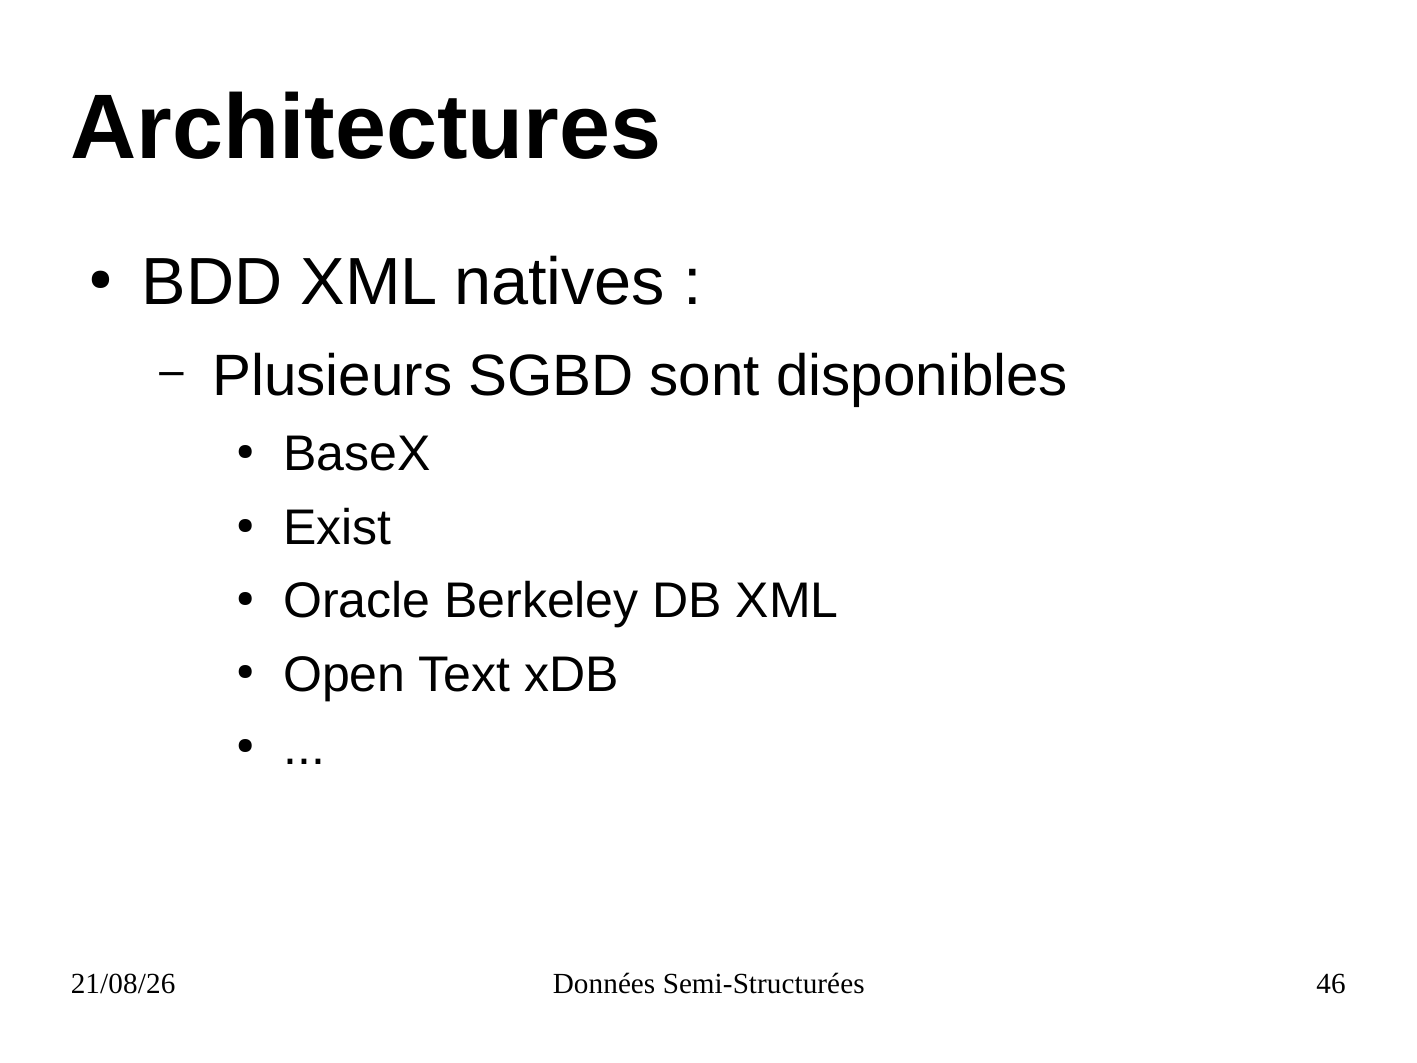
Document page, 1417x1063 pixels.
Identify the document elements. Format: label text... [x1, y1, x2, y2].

title Architectures [70, 42, 1346, 212]
list BDD XML natives : Plusieurs SGBD sont disponibles BaseX Exist Oracle Berkeley DB XML Open Text xDB ... [70, 244, 1346, 925]
